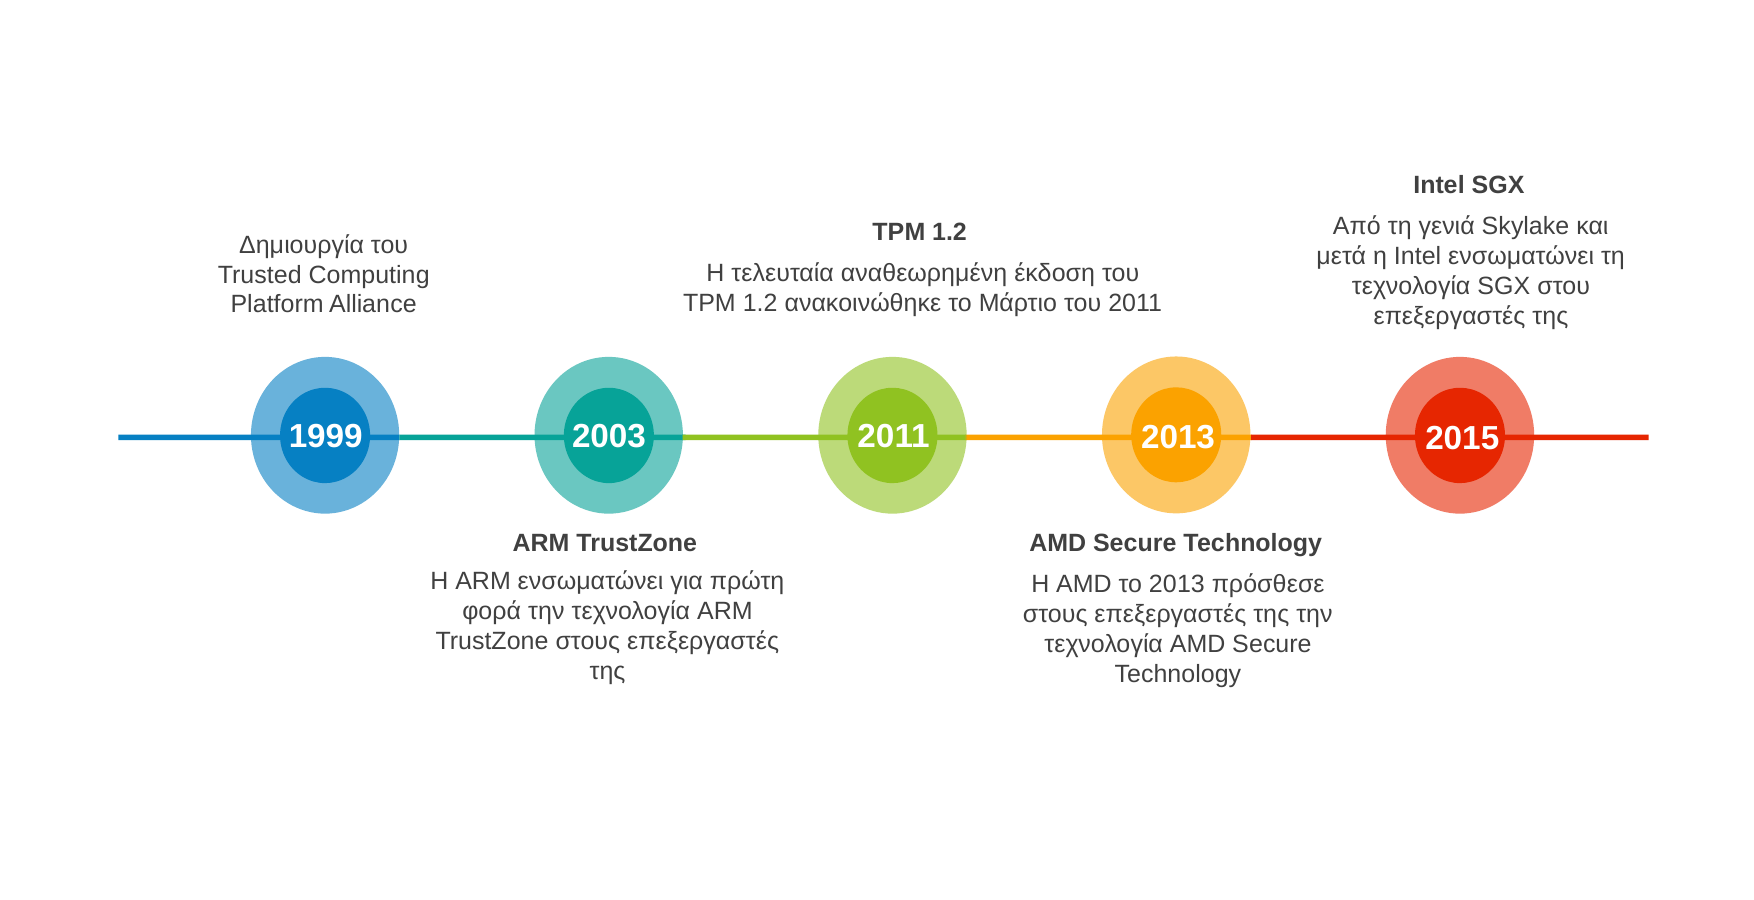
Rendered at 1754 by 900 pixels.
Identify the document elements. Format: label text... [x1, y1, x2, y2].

text_box Intel SGX [1294, 161, 1643, 205]
text_box AMD Secure Technology [995, 519, 1357, 563]
text_box 2003 [546, 407, 672, 462]
text_box 2015 [1399, 408, 1526, 464]
text_box ARM TrustZone [404, 519, 806, 560]
text_box [118, 356, 1649, 514]
text_box 1999 [263, 407, 388, 462]
text_box TPM 1.2 [659, 208, 1181, 252]
text_box Η AMD το 2013 πρόσθεσε στους επεξεργαστές της την τεχνολογία AMD Secure Technology [997, 560, 1359, 659]
text_box Η ARM ενσωματώνει για πρώτη φορά την τεχνολογία ARM TrustZone στους επεξεργαστές της [407, 557, 809, 648]
text_box 2011 [830, 407, 957, 462]
text_box Από τη γενιά Skylake και μετά η Intel ενσωματώνει τη τεχνολογία SGX στου επεξεργαστές της [1297, 202, 1646, 301]
text_box Η τελευταία αναθεωρημένη έκδοση του TPM 1.2 ανακοινώθηκε το Μάρτιο του 2011 [662, 249, 1184, 348]
text_box 2013 [1115, 407, 1241, 463]
text_box Δημιουργία του Trusted Computing Platform Alliance [195, 220, 453, 319]
